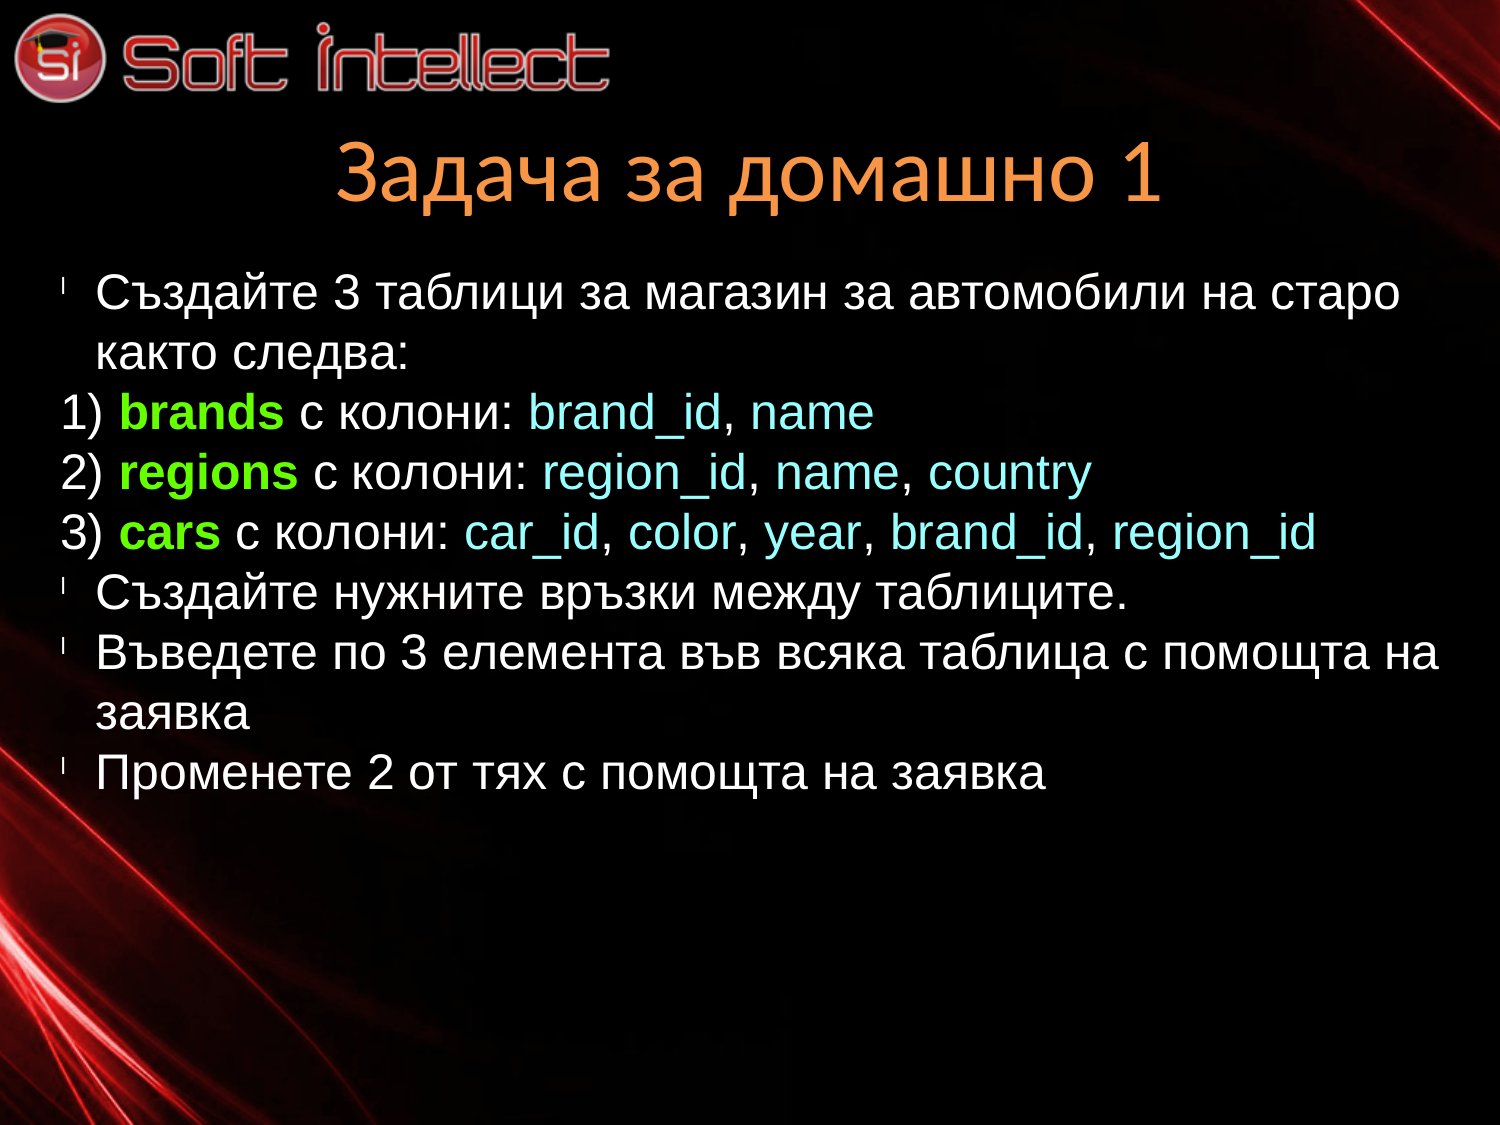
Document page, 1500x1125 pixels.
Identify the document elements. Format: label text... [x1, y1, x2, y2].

picture [0, 0, 1500, 1125]
text_box Създайте 3 таблици за магазин за автомобили на старо както следва: 1) brands с колони: brand_id, name 2) regions с колони: region_id, name, country 3) cars с колони: car_id, color, year, brand_id, region_id Създайте нужните връзки между таблиците. Въведете по 3 елемента във всяка таблица с помощта на заявка Променете 2 от тях с помощта на заявка [45, 251, 1455, 492]
text_box Задача за домашно 1 [75, 71, 1425, 251]
